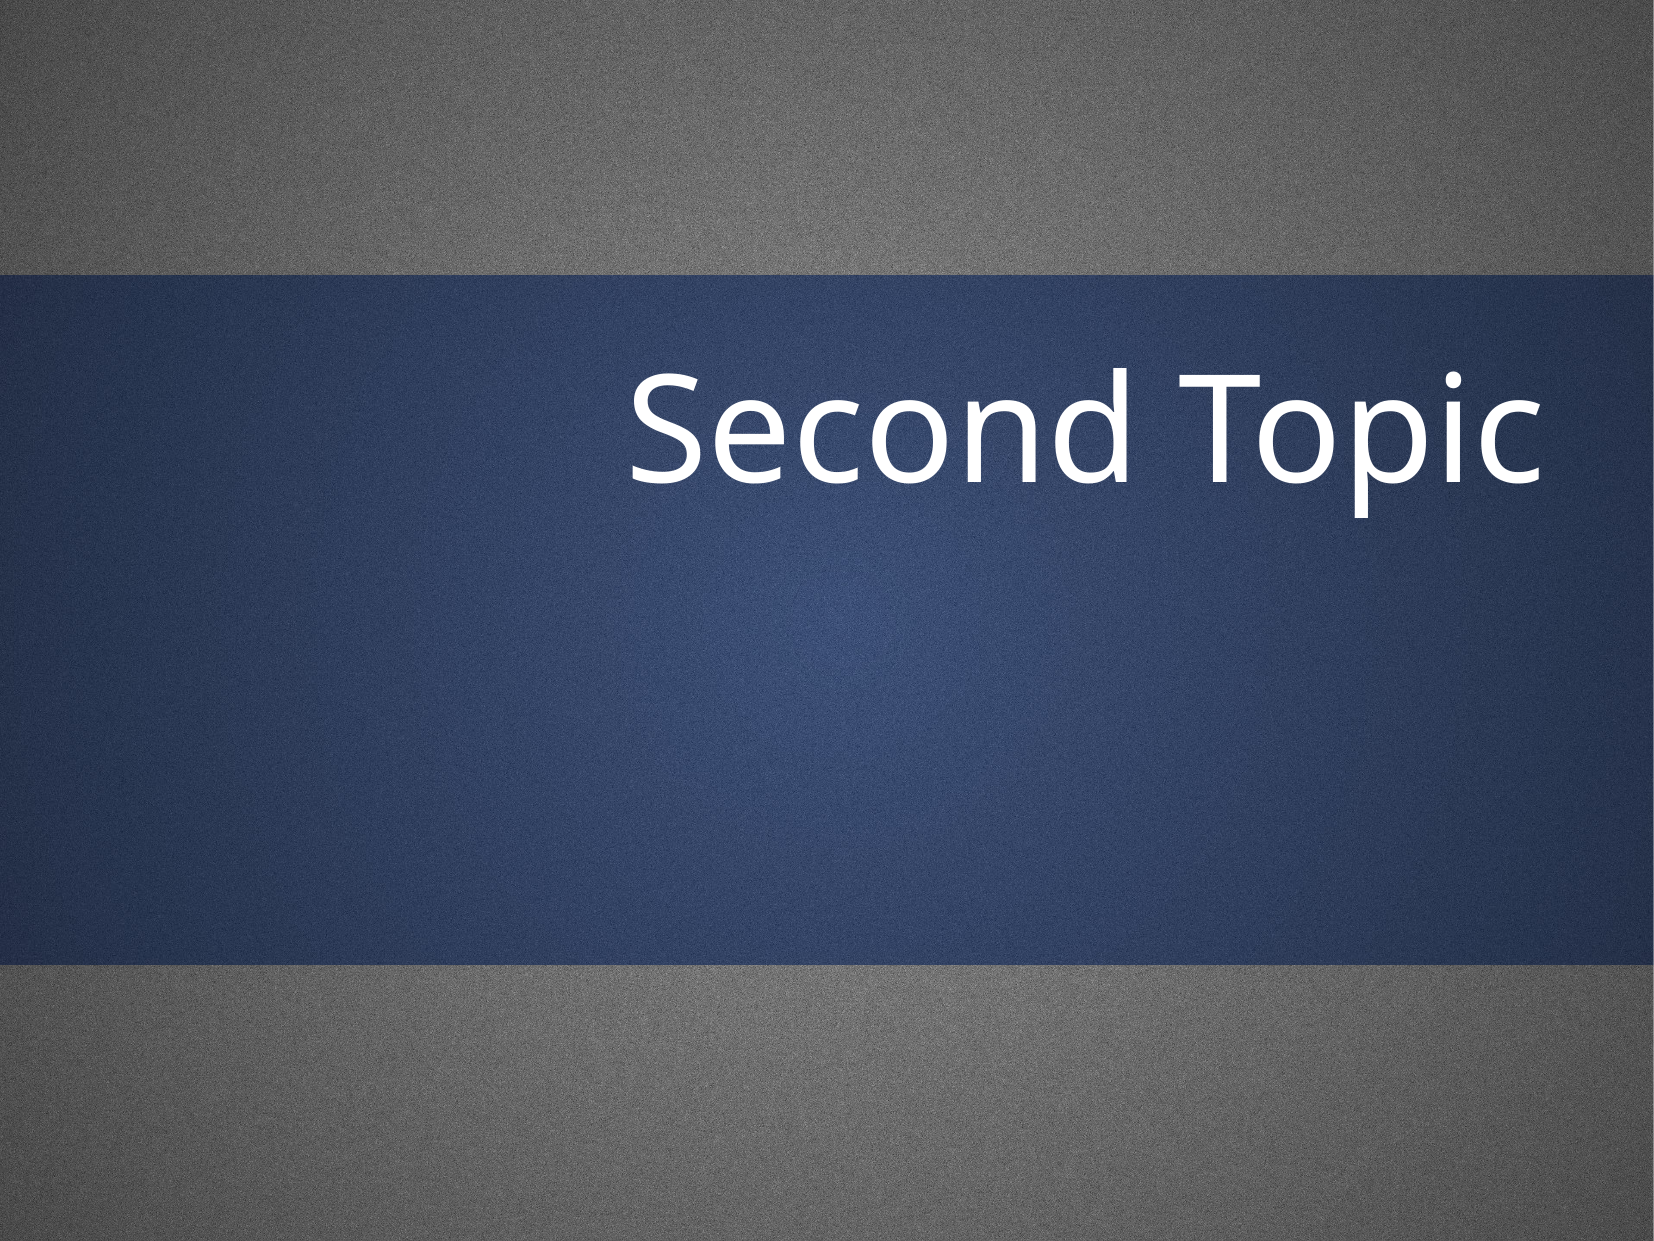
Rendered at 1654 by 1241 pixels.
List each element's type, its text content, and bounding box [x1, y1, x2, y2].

picture [0, 0, 1654, 1241]
text_box Second Topic [446, 315, 1561, 654]
